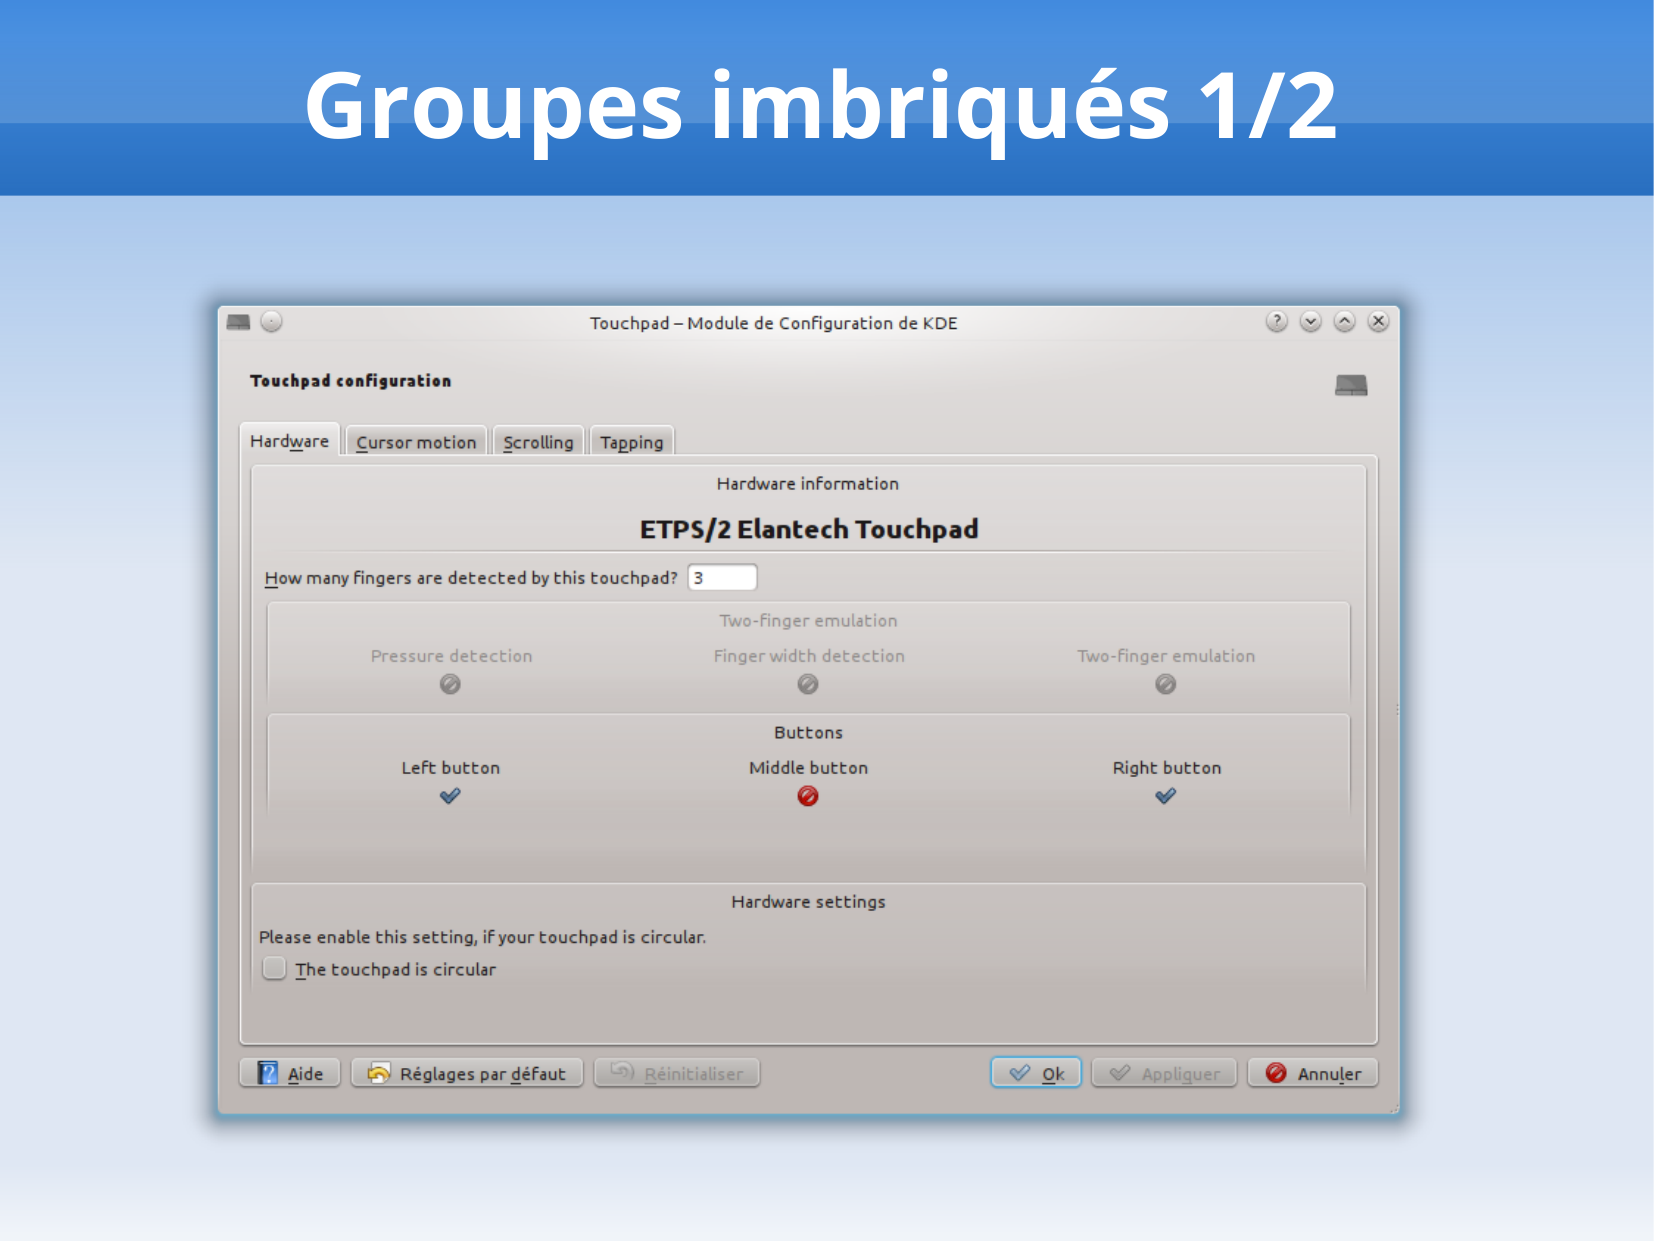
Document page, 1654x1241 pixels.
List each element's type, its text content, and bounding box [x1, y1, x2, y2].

title Groupes imbriqués 1/2 [76, 0, 1565, 208]
picture [0, 0, 1654, 1241]
